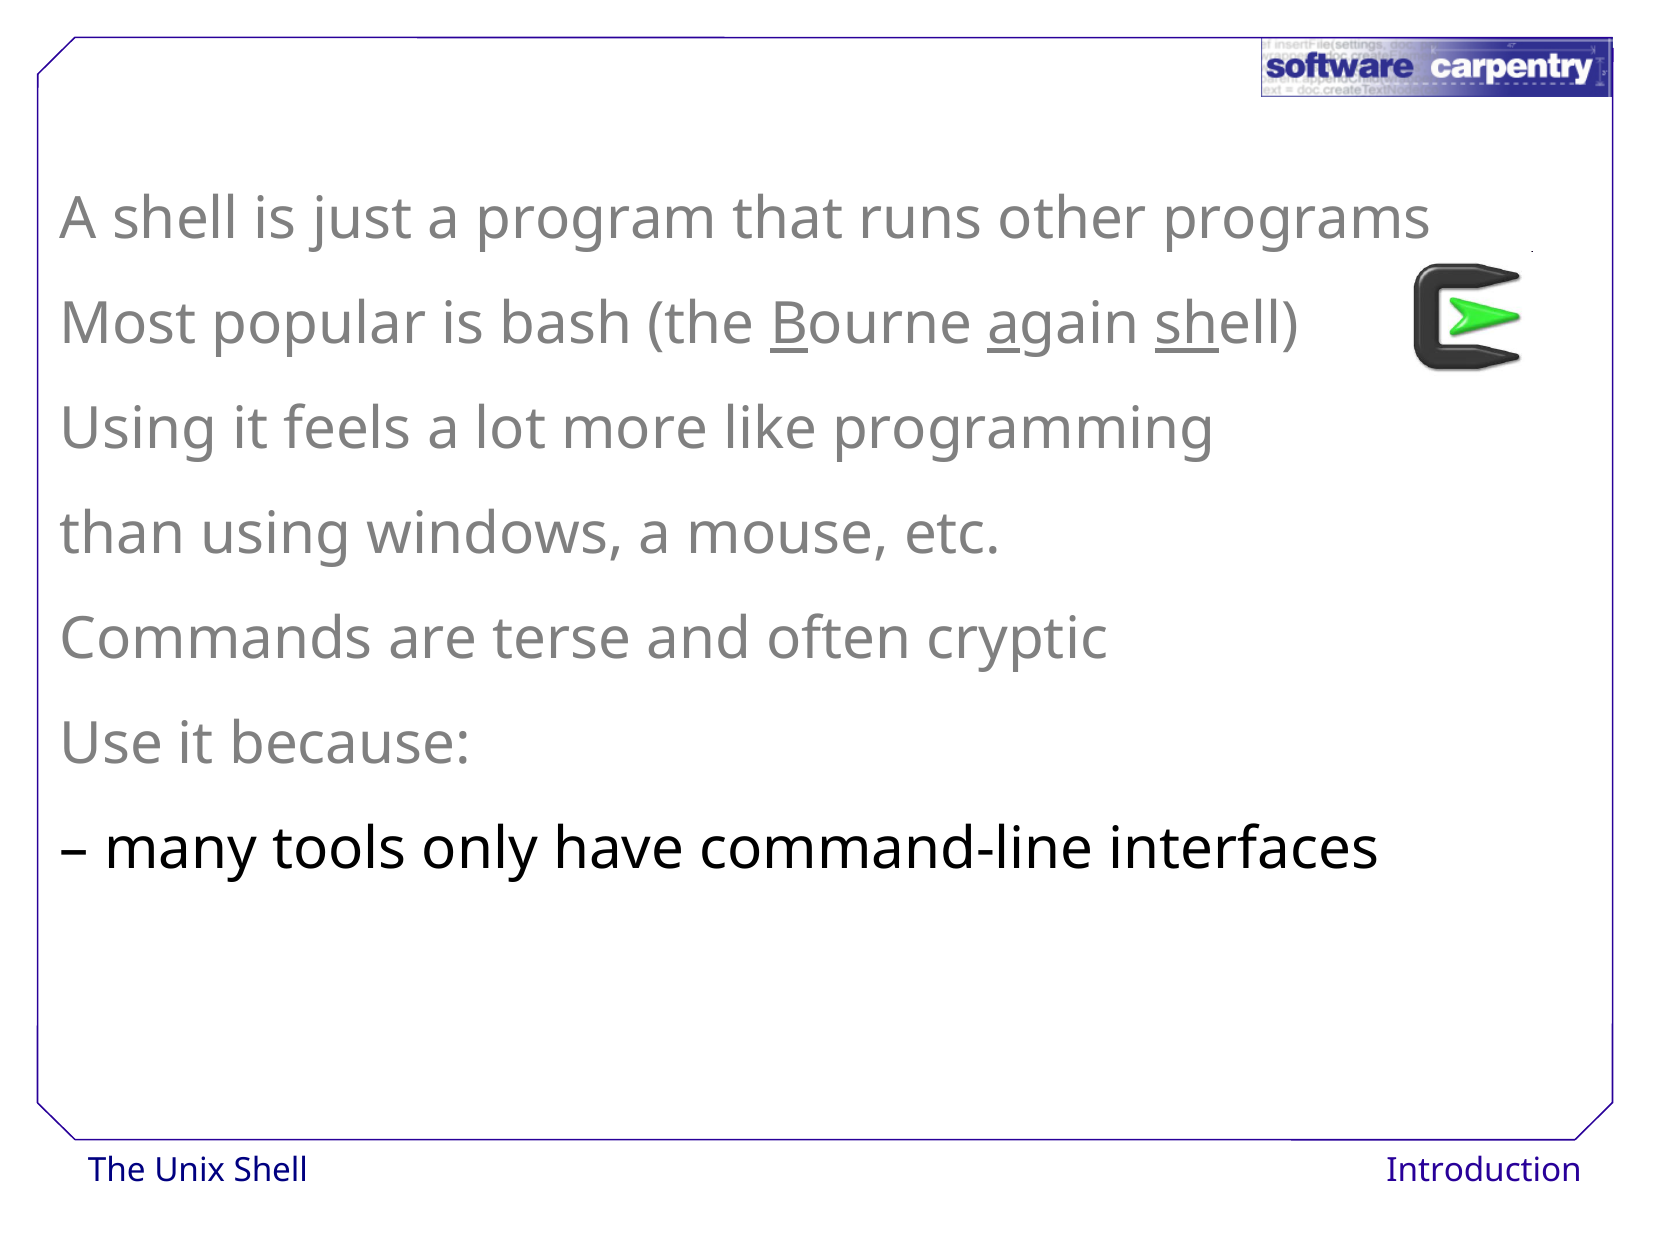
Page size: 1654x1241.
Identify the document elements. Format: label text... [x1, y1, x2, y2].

text_box A shell is just a program that runs other programs Most popular is bash (the Bourne again shell) Using it feels a lot more like programming than using windows, a mouse, etc. Commands are terse and often cryptic Use it because: – many tools only have command-line interfaces [44, 138, 1598, 889]
picture [1403, 251, 1533, 381]
picture [1261, 39, 1613, 97]
